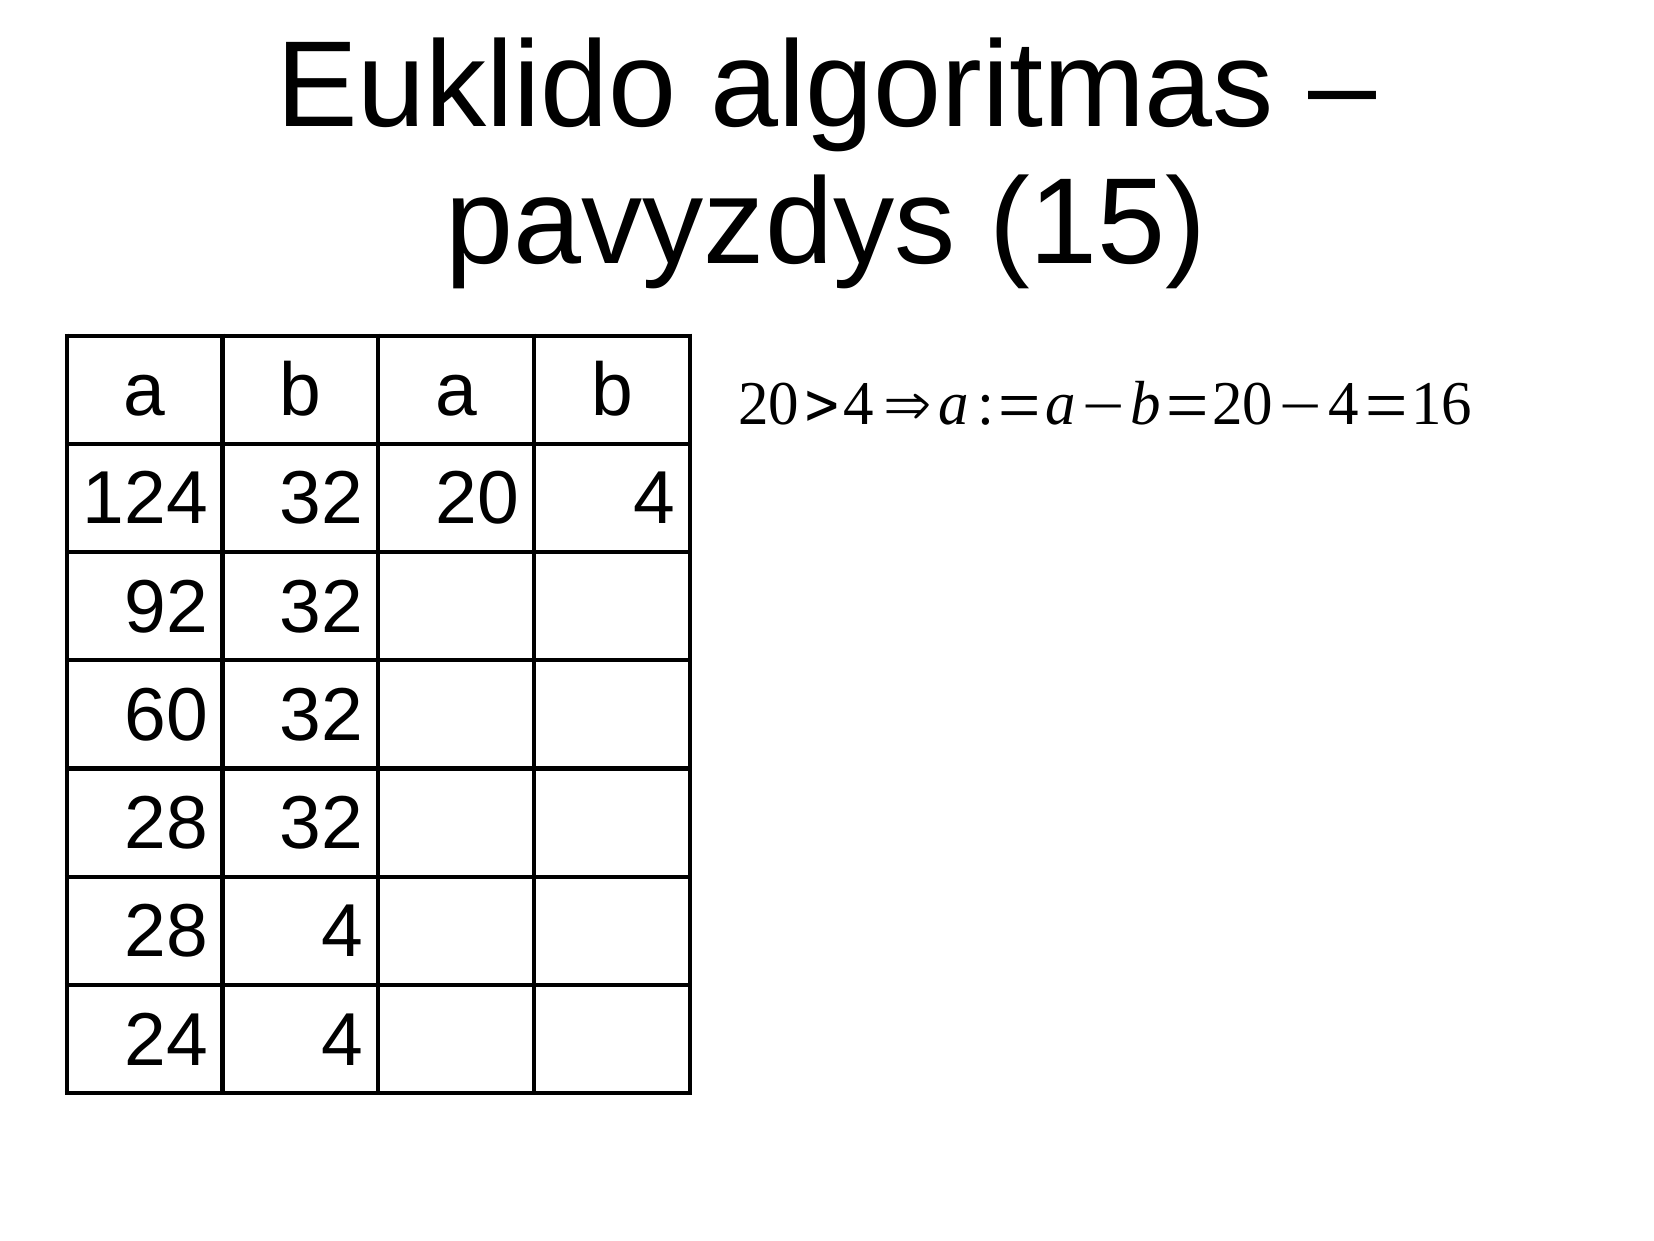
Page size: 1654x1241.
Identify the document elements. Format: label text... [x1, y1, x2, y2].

table_header b [536, 338, 688, 442]
table_header a [69, 338, 220, 442]
table_cell 32 [225, 662, 376, 766]
table_cell [380, 662, 532, 766]
table_cell 32 [225, 446, 376, 550]
table_cell [536, 987, 688, 1091]
table_cell 20 [380, 446, 532, 550]
table_cell [380, 771, 532, 875]
table_cell [536, 554, 688, 658]
table_cell [536, 662, 688, 766]
table_cell 32 [225, 771, 376, 875]
table_cell [536, 771, 688, 875]
table_cell 92 [69, 554, 220, 658]
table_cell 4 [225, 879, 376, 983]
table_header a [380, 338, 532, 442]
title Euklido algoritmas – pavyzdys (15) [82, 16, 1571, 290]
table_cell 28 [69, 771, 220, 875]
table_cell [380, 879, 532, 983]
table_cell [380, 987, 532, 1091]
table_cell 4 [225, 987, 376, 1091]
table_cell [536, 879, 688, 983]
table_cell 124 [69, 446, 220, 550]
table_header b [225, 338, 376, 442]
table_cell 4 [536, 446, 688, 550]
chart [732, 368, 1481, 438]
table_cell 24 [69, 987, 220, 1091]
table_cell [380, 554, 532, 658]
table_cell 28 [69, 879, 220, 983]
table_cell 32 [225, 554, 376, 658]
table_cell 60 [69, 662, 220, 766]
